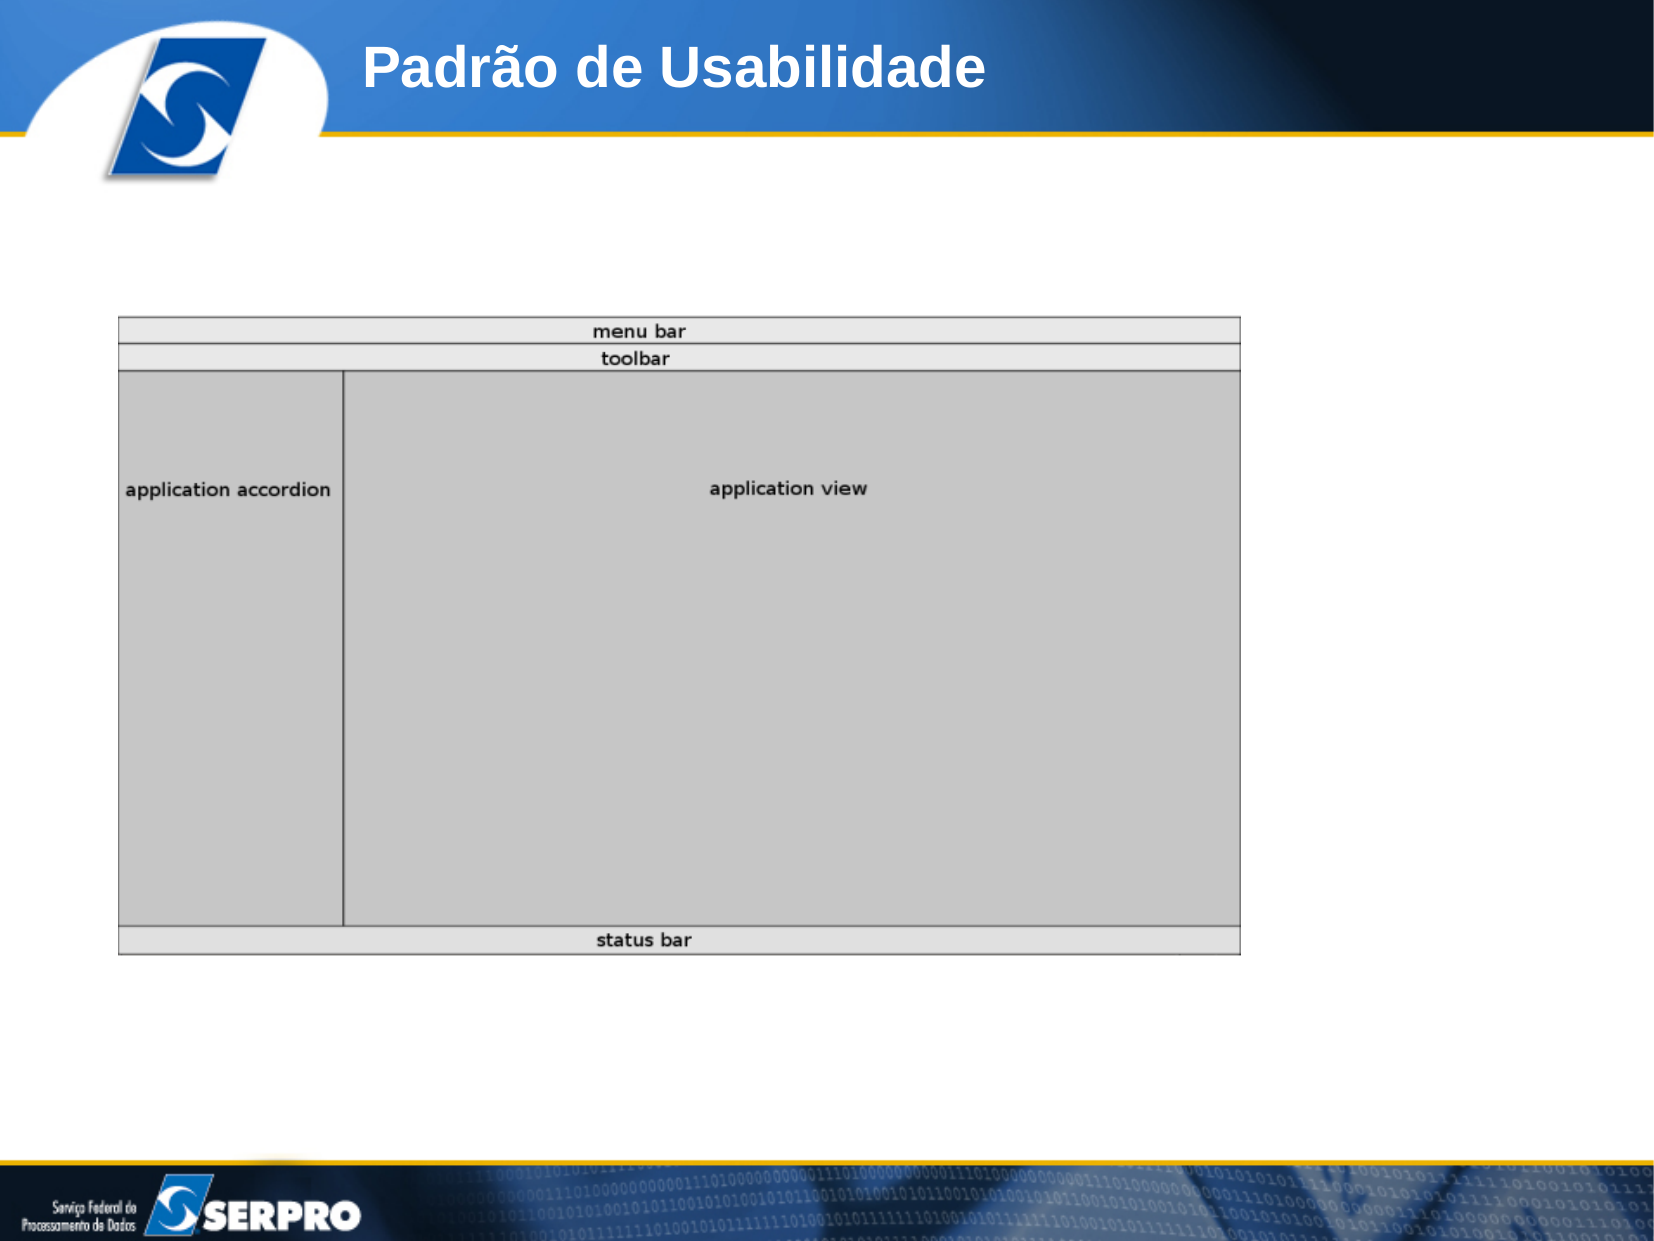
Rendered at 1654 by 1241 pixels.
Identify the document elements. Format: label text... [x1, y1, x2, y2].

title Padrão de Usabilidade [362, 32, 1604, 102]
picture [0, 0, 1654, 1241]
